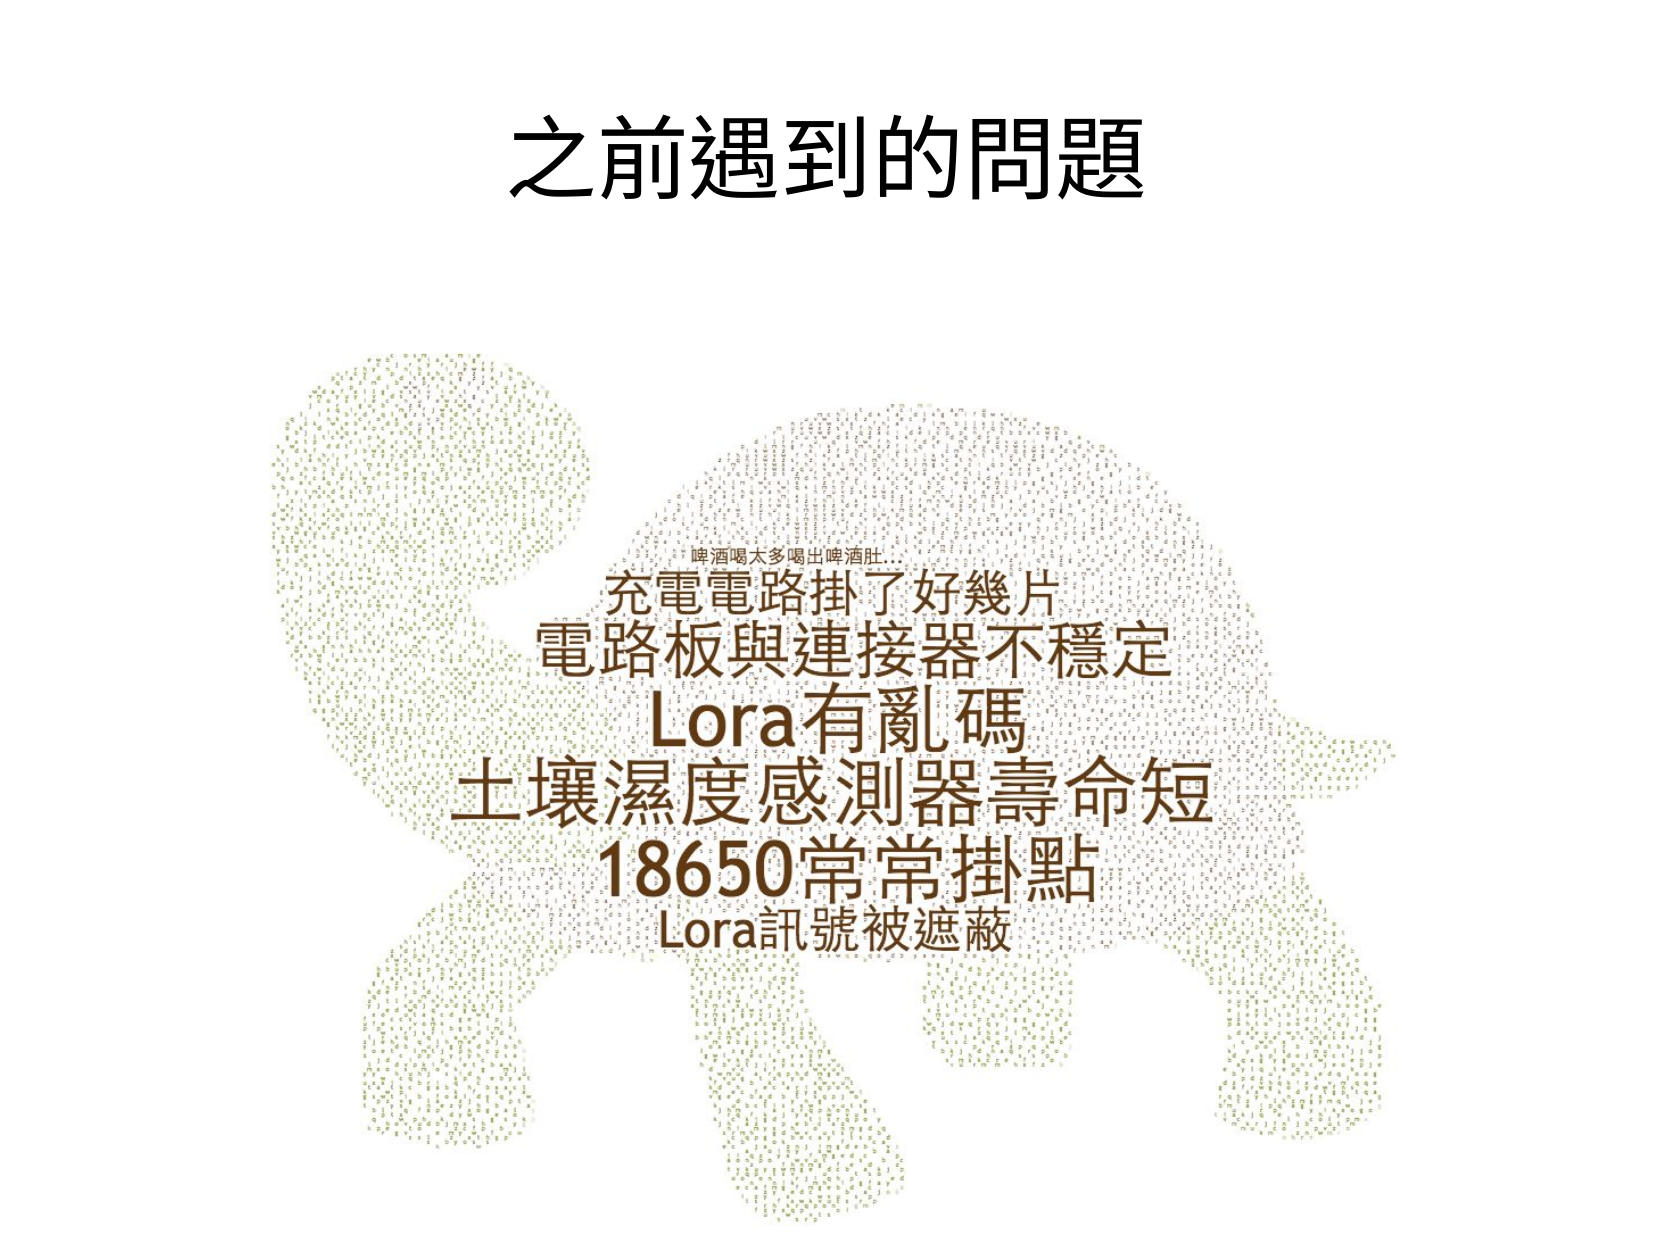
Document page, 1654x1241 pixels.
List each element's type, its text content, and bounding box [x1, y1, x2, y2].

picture [251, 353, 1416, 1226]
title 之前遇到的問題 [82, 49, 1571, 257]
